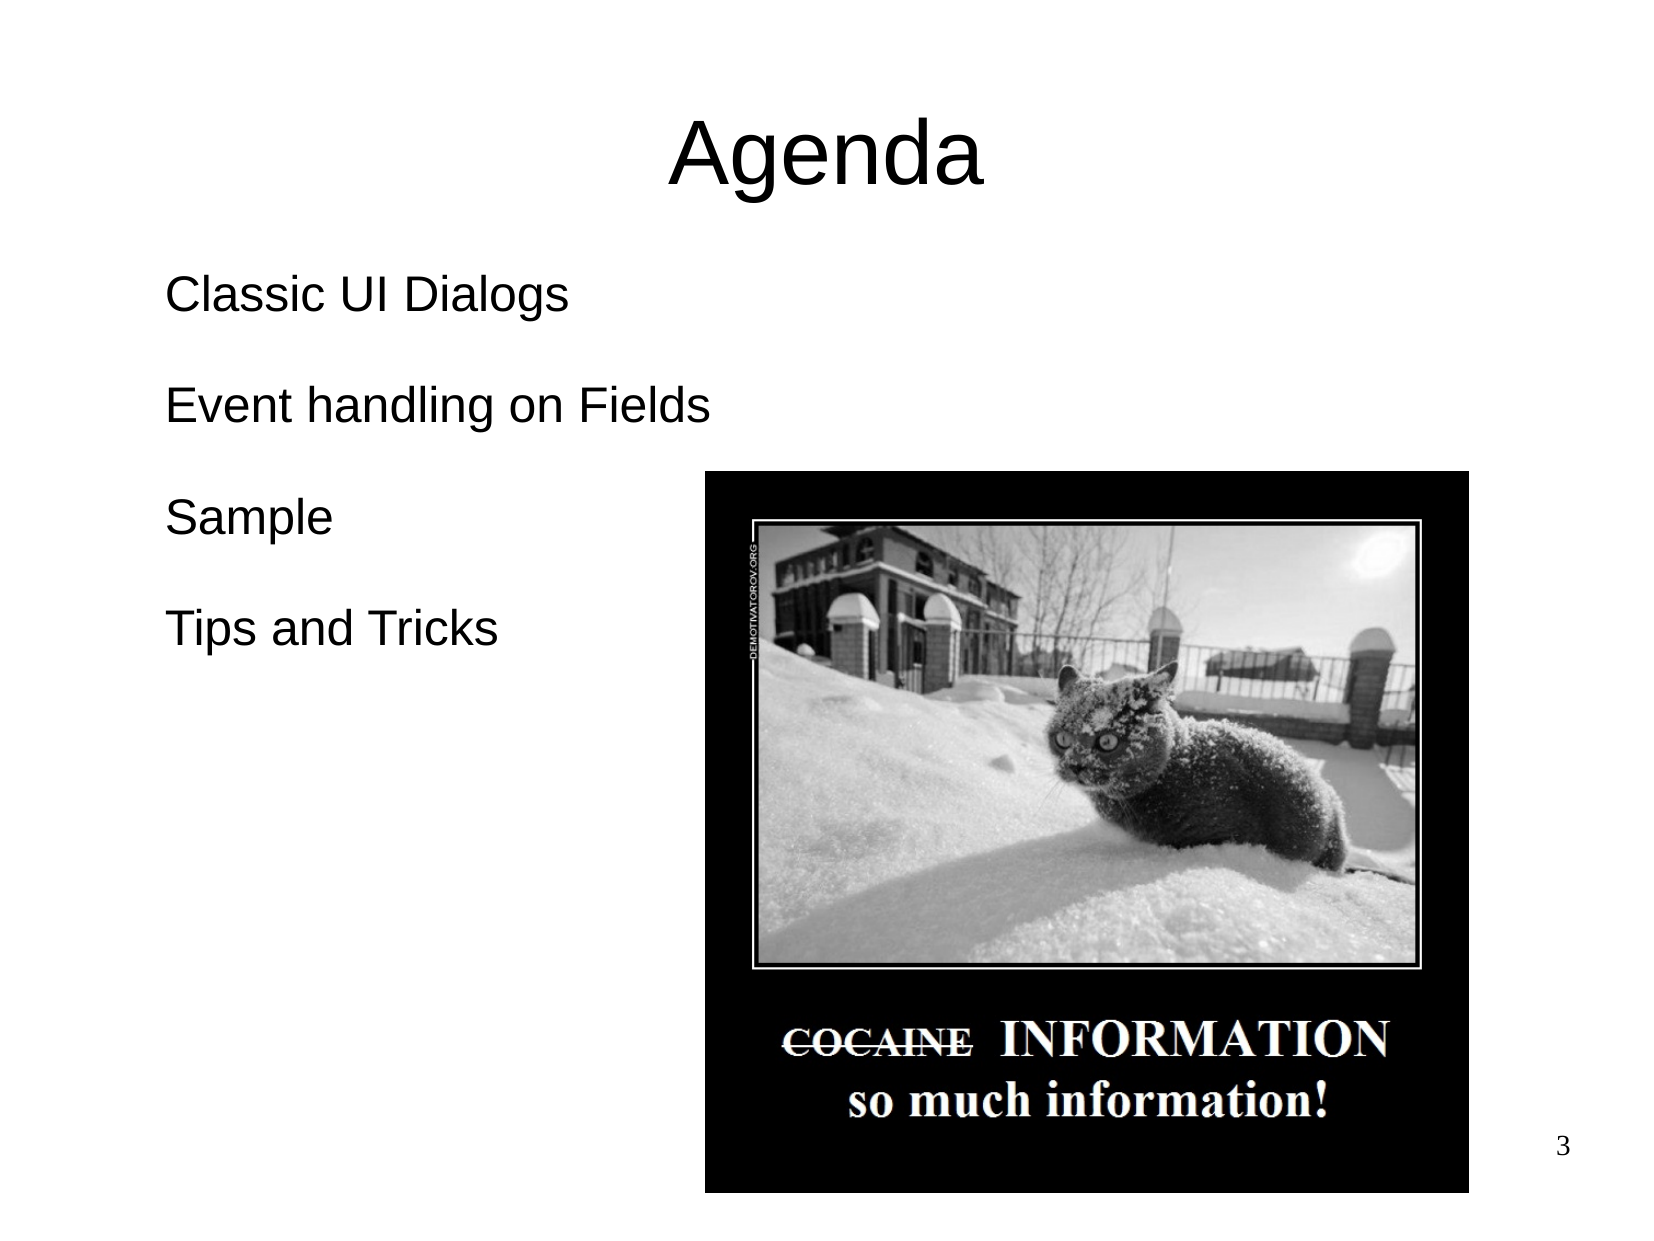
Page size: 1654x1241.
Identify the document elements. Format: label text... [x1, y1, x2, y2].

title Agenda [82, 49, 1571, 257]
text_box Classic UI Dialogs Event handling on Fields Sample Tips and Tricks [150, 258, 1036, 668]
picture [705, 471, 1469, 1193]
